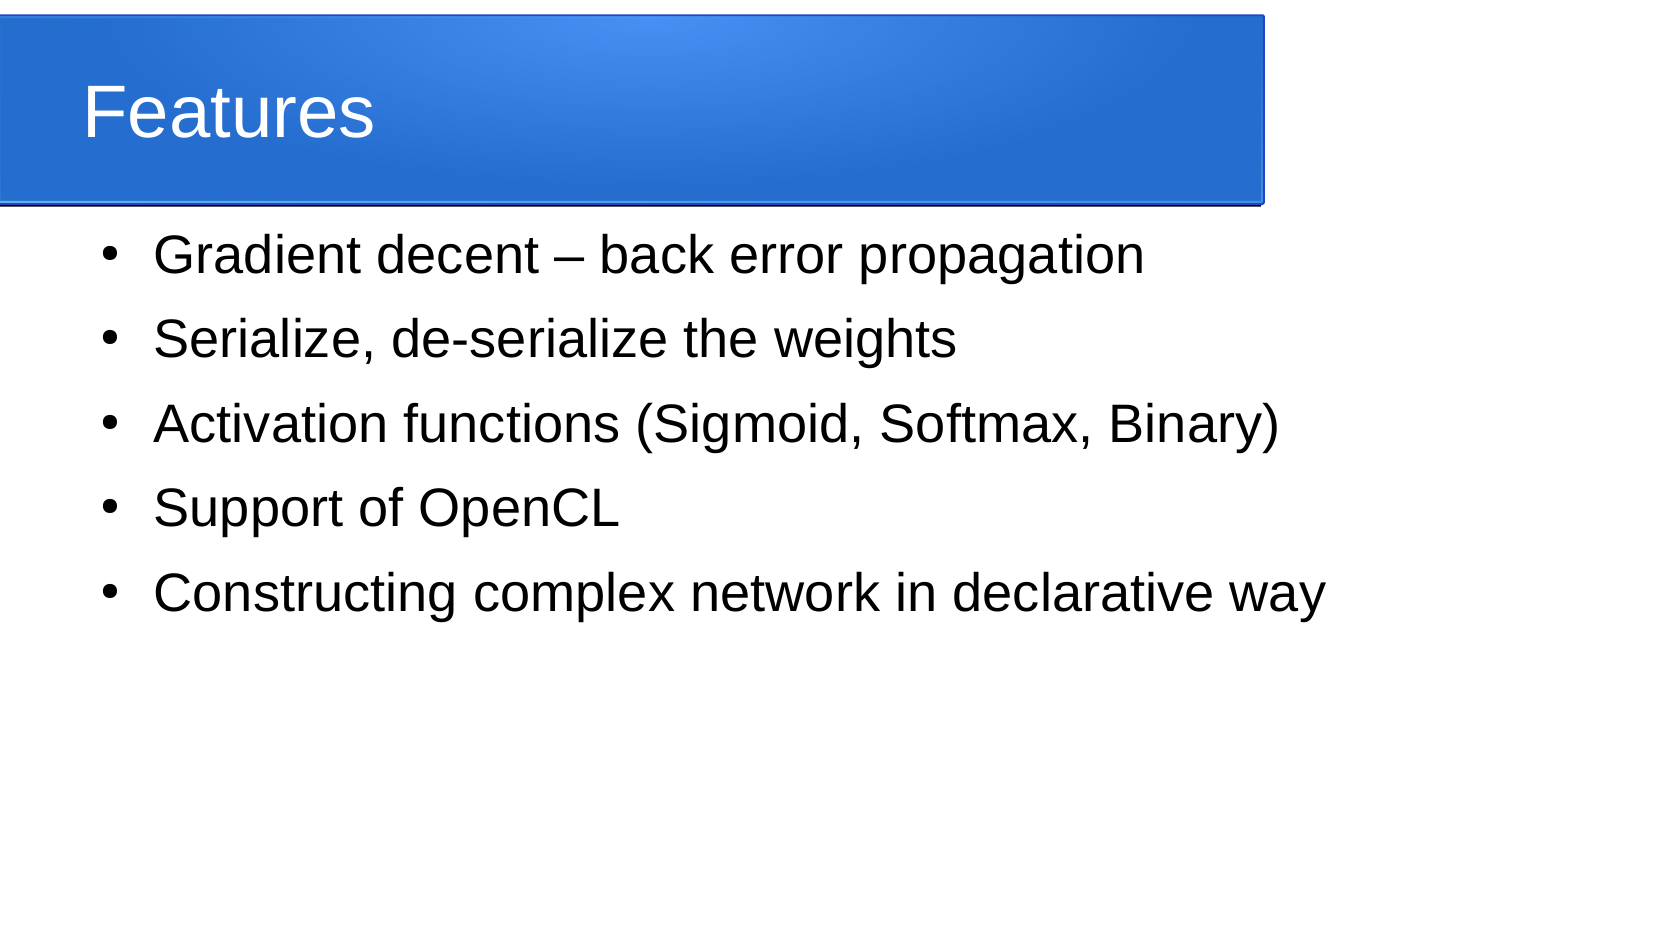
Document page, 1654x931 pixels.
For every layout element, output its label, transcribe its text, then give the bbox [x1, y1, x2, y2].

title Features [82, 35, 1235, 189]
list Gradient decent – back error propagation Serialize, de-serialize the weights Activation functions (Sigmoid, Softmax, Binary) Support of OpenCL Constructing complex network in declarative way [82, 224, 1571, 764]
